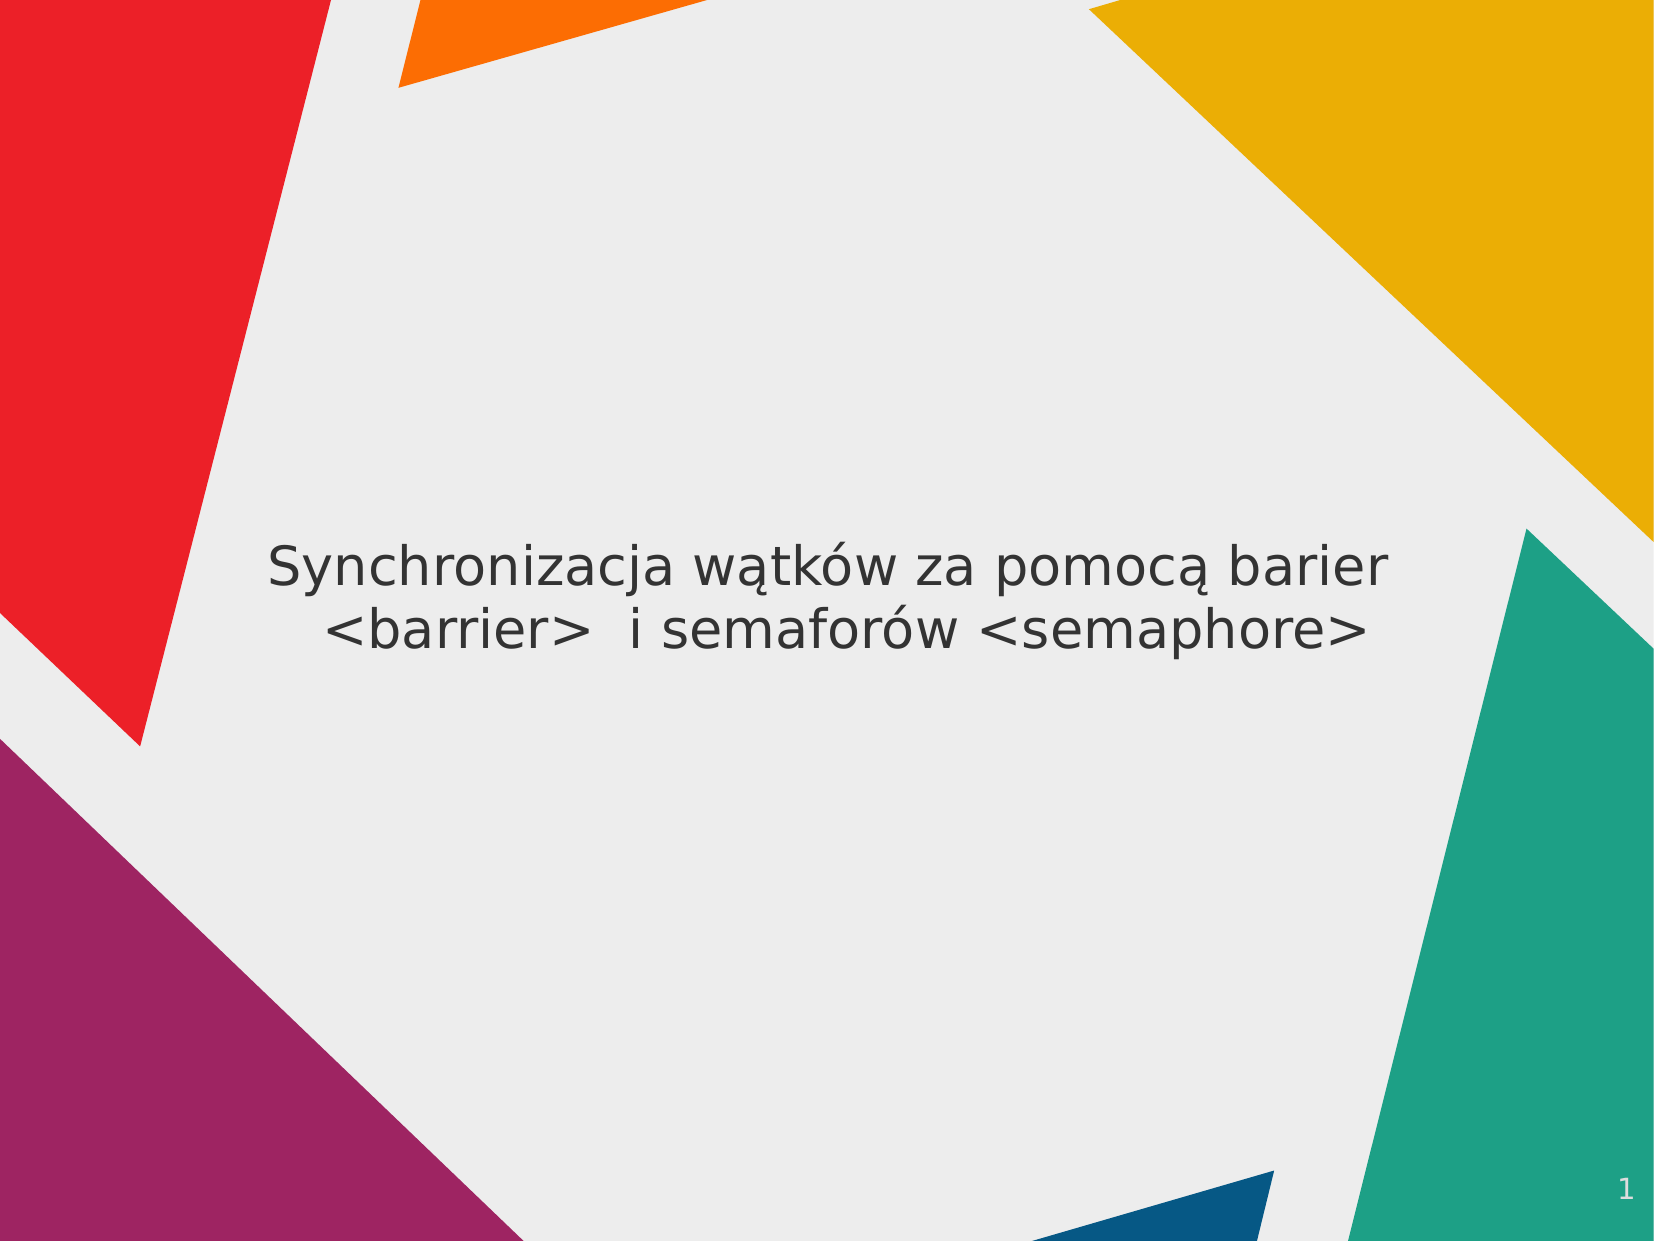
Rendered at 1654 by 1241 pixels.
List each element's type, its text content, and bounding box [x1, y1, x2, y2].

title Synchronizacja wątków za pomocą barier <barrier> i semaforów <semaphore> [195, 495, 1426, 703]
